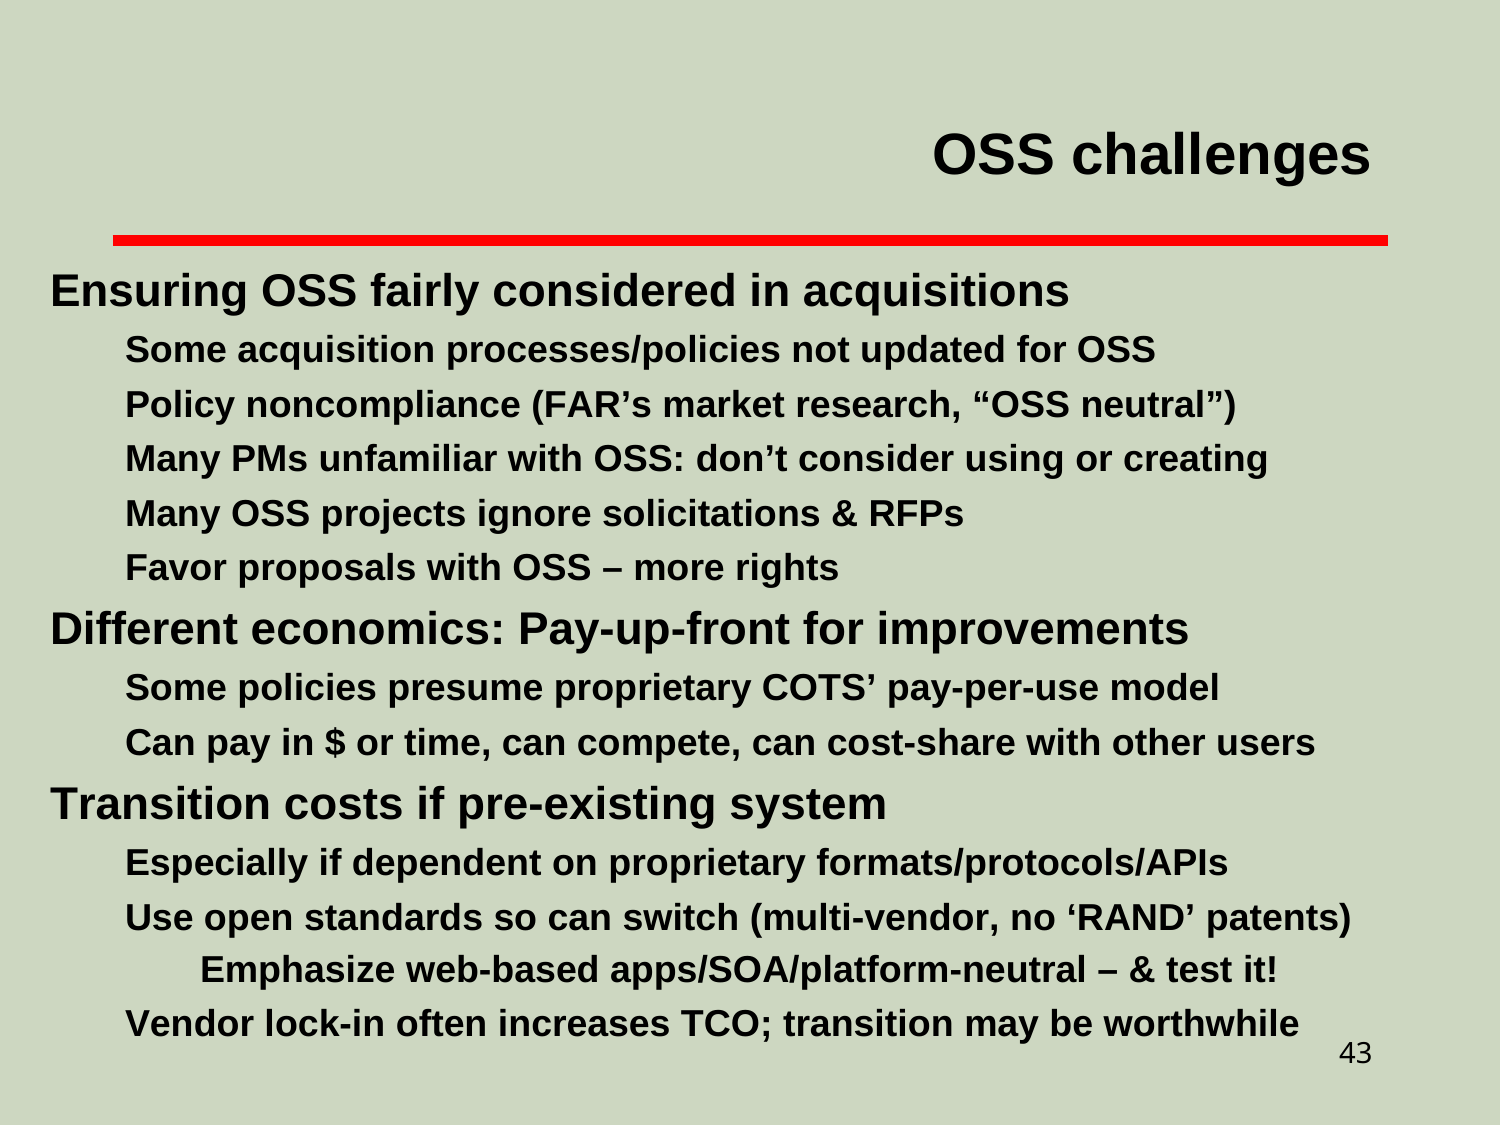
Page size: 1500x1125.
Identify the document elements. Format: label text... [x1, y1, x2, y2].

title OSS challenges [337, 85, 1388, 224]
list Ensuring OSS fairly considered in acquisitions Some acquisition processes/policies not updated for OSS Policy noncompliance (FAR’s market research, “OSS neutral”) Many PMs unfamiliar with OSS: don’t consider using or creating Many OSS projects ignore solicitations & RFPs Favor proposals with OSS – more rights Different economics: Pay-up-front for improvements Some policies presume proprietary COTS’ pay-per-use model Can pay in $ or time, can compete, can cost-share with other users Transition costs if pre-existing system Especially if dependent on proprietary formats/protocols/APIs Use open standards so can switch (multi-vendor, no ‘RAND’ patents) Emphasize web-based apps/SOA/platform-neutral – & test it! Vendor lock-in often increases TCO; transition may be worthwhile [49, 265, 1435, 1045]
